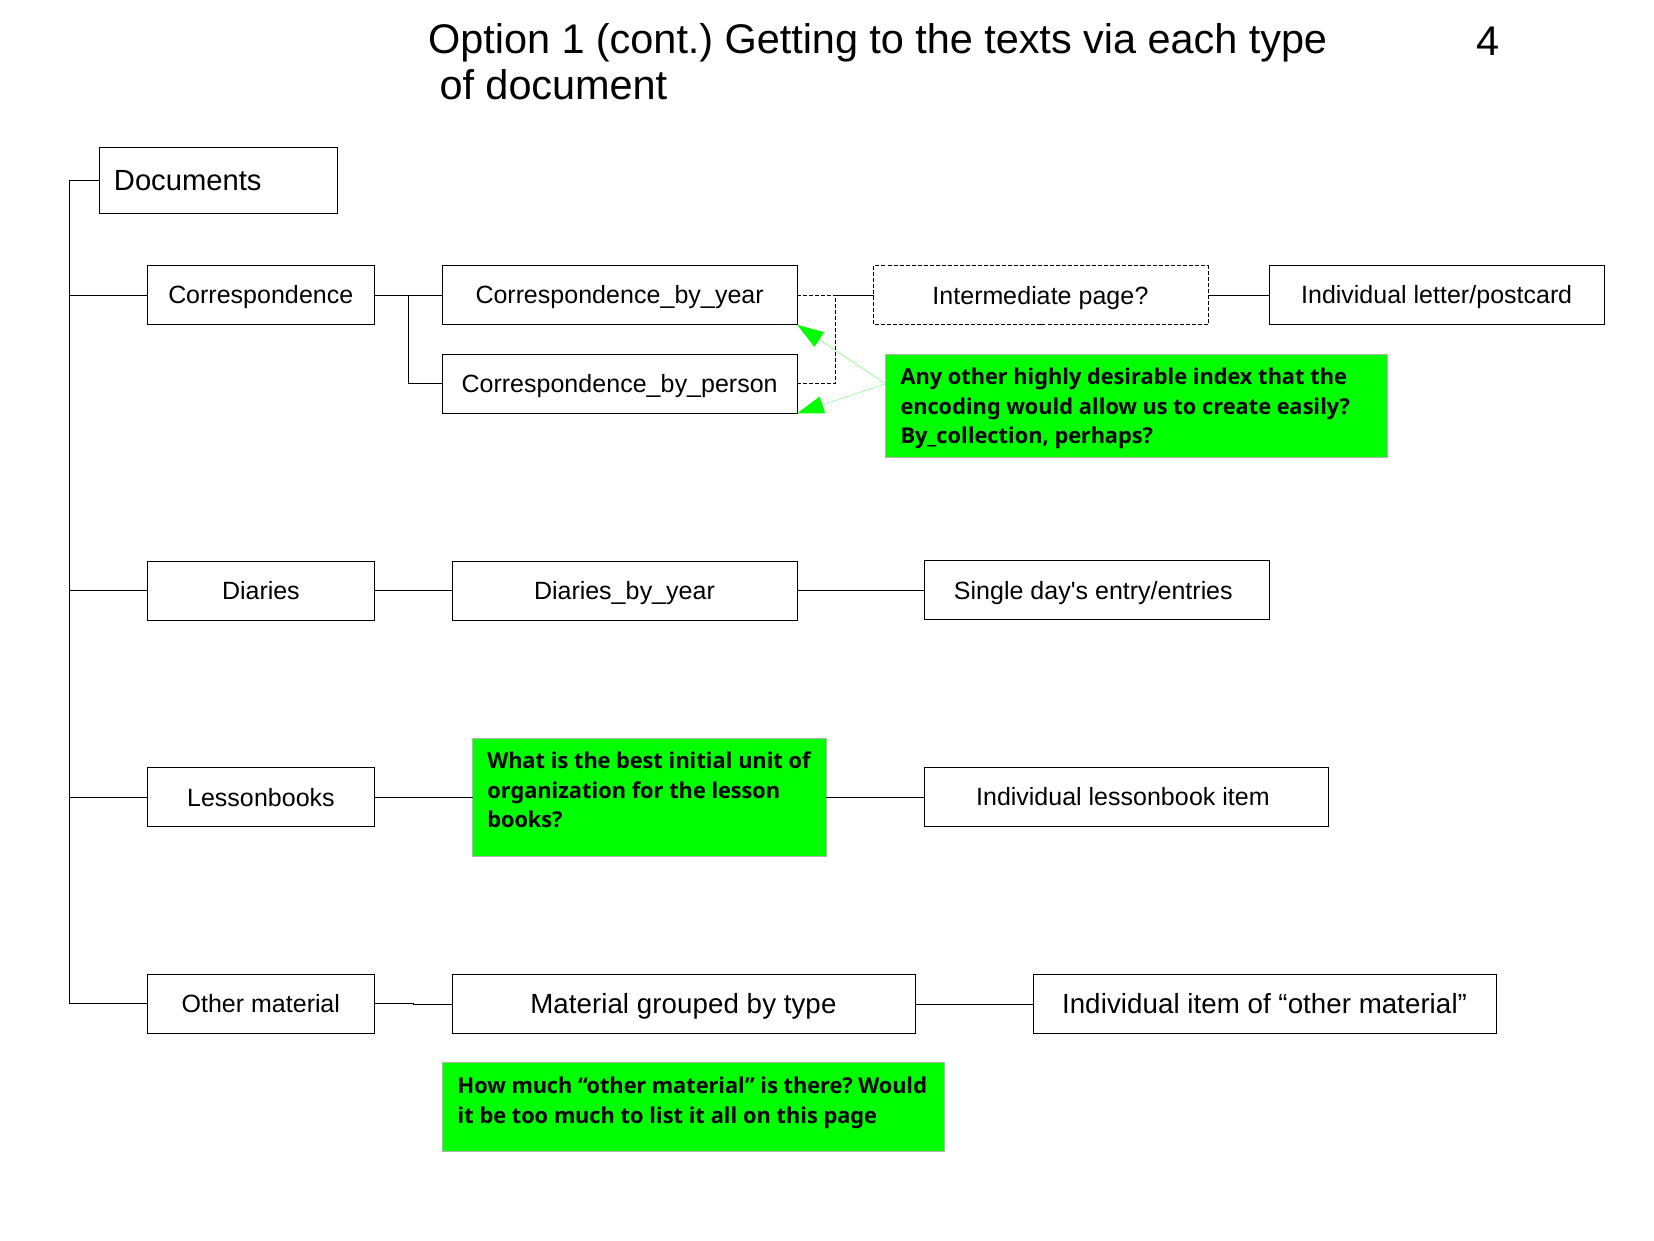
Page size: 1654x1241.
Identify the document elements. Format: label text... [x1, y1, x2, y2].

text_box <number> [1461, 10, 1654, 90]
text_box Documents [99, 147, 338, 214]
text_box Correspondence_by_year [442, 265, 798, 325]
text_box How much “other material” is there? Would it be too much to list it all on this page [442, 1062, 945, 1152]
text_box Material grouped by type [452, 974, 916, 1034]
text_box Diaries_by_year [452, 561, 798, 621]
text_box Diaries [147, 561, 375, 621]
text_box Lessonbooks [147, 767, 375, 827]
text_box Other material [147, 974, 375, 1034]
text_box Correspondence [147, 265, 375, 325]
text_box Individual lessonbook item [924, 767, 1329, 827]
text_box What is the best initial unit of organization for the lesson books? [472, 738, 827, 857]
text_box Individual letter/postcard [1269, 265, 1605, 325]
text_box Correspondence_by_person [442, 354, 798, 414]
text_box Any other highly desirable index that the encoding would allow us to create easily? By_collection, perhaps? [885, 354, 1388, 451]
text_box Individual item of “other material” [1033, 974, 1497, 1034]
text_box Single day's entry/entries [924, 560, 1270, 620]
text_box Intermediate page? [873, 265, 1209, 325]
text_box Option 1 (cont.) Getting to the texts via each type of document [413, 8, 1507, 128]
